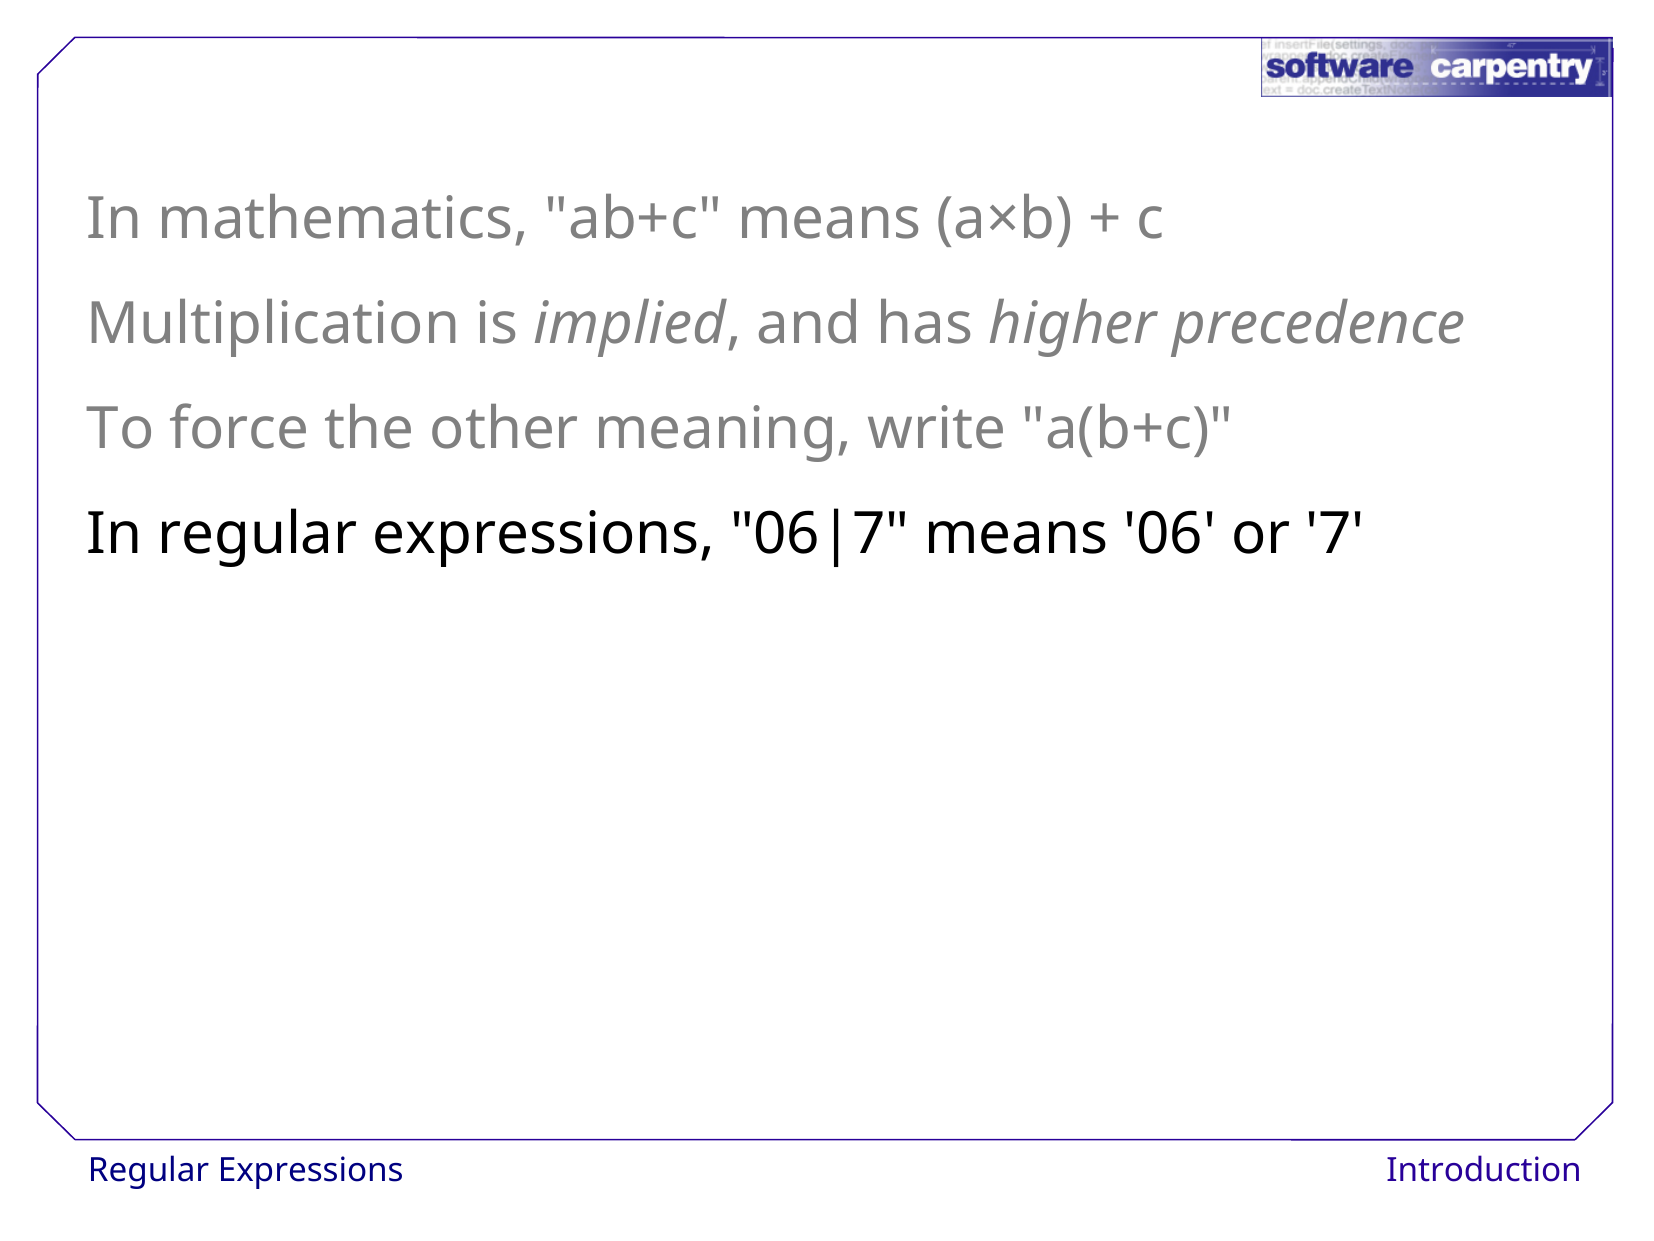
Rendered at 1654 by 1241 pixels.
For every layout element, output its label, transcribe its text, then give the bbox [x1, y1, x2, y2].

picture [1261, 39, 1613, 97]
text_box In mathematics, "ab+c" means (a×b) + c Multiplication is implied, and has higher precedence To force the other meaning, write "a(b+c)" In regular expressions, "06|7" means '06' or '7' [71, 137, 1631, 574]
